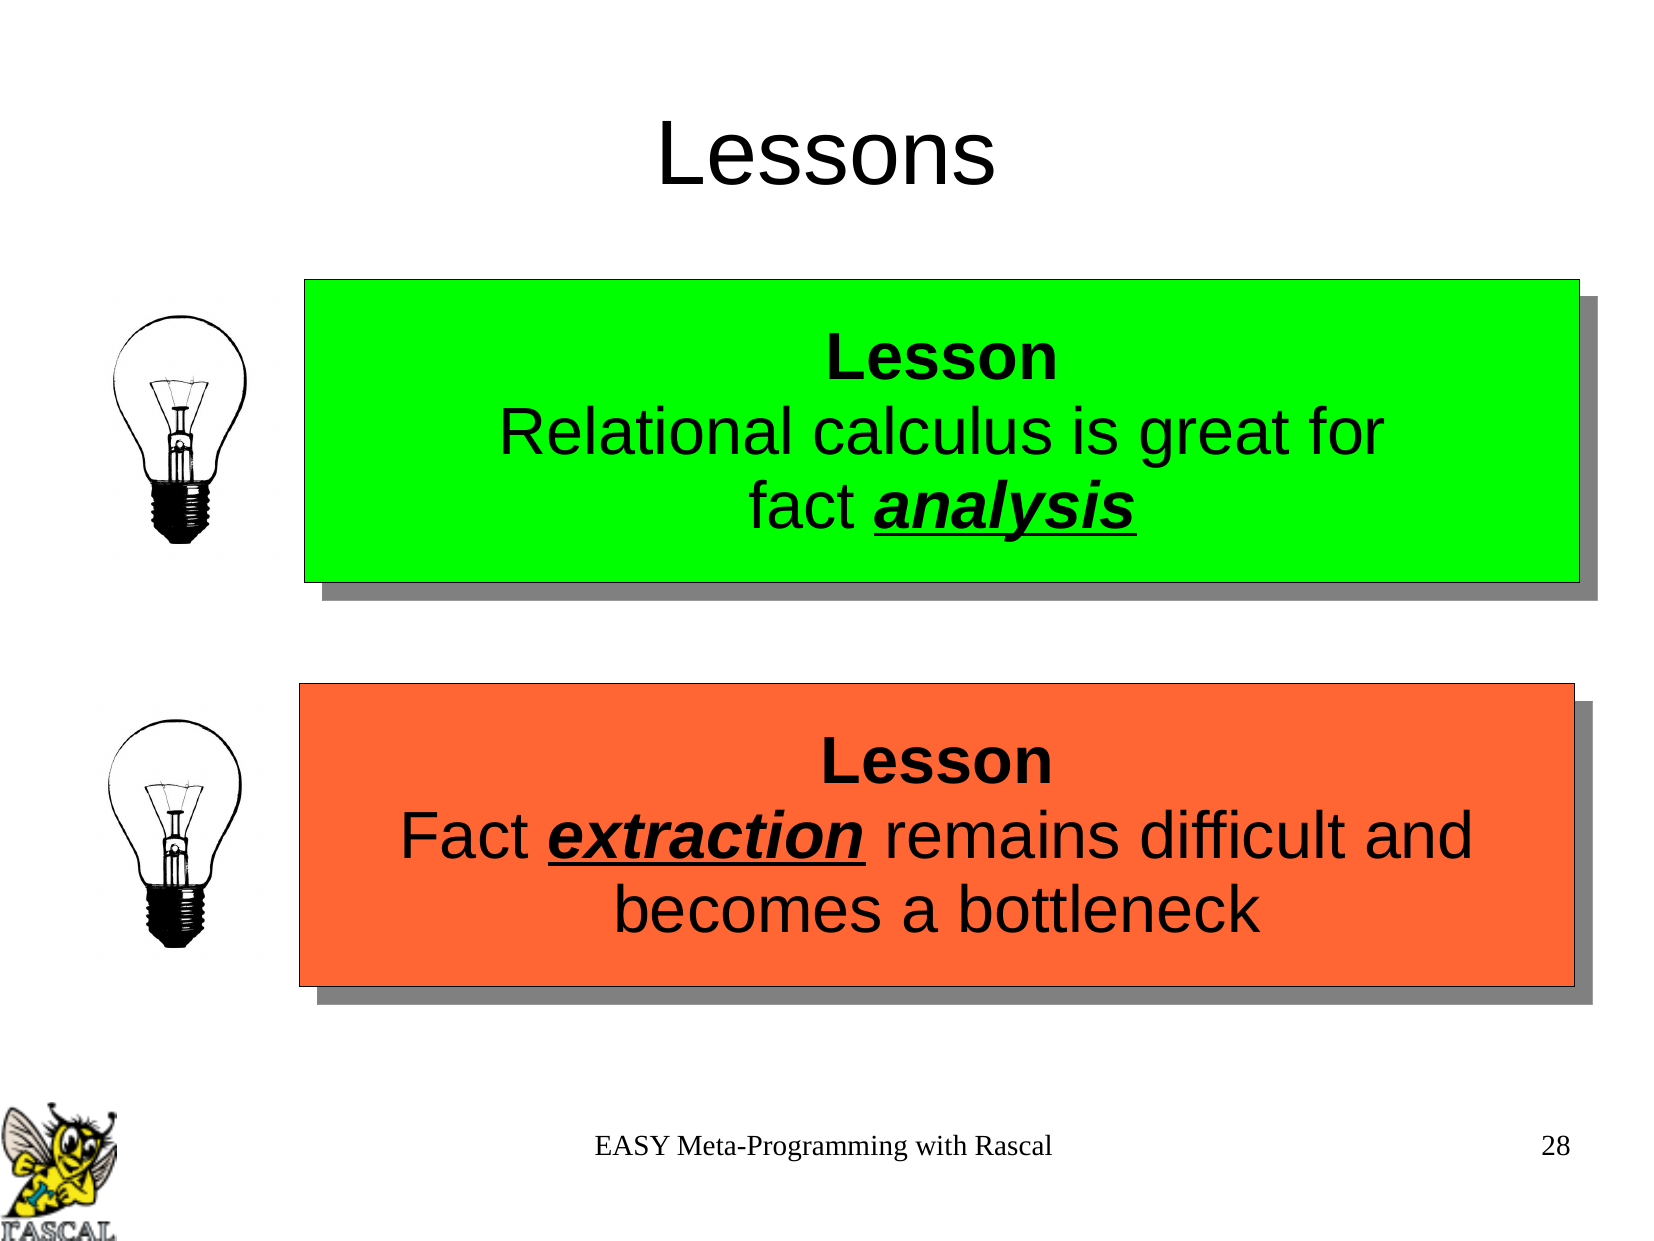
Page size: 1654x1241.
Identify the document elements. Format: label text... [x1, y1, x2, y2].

text_box Lesson Fact extraction remains difficult and becomes a bottleneck [299, 683, 1575, 987]
picture [0, 1102, 117, 1241]
picture [68, 255, 302, 586]
text_box Lesson Relational calculus is great for fact analysis [304, 279, 1580, 583]
picture [63, 659, 297, 990]
title Lessons [82, 49, 1571, 257]
